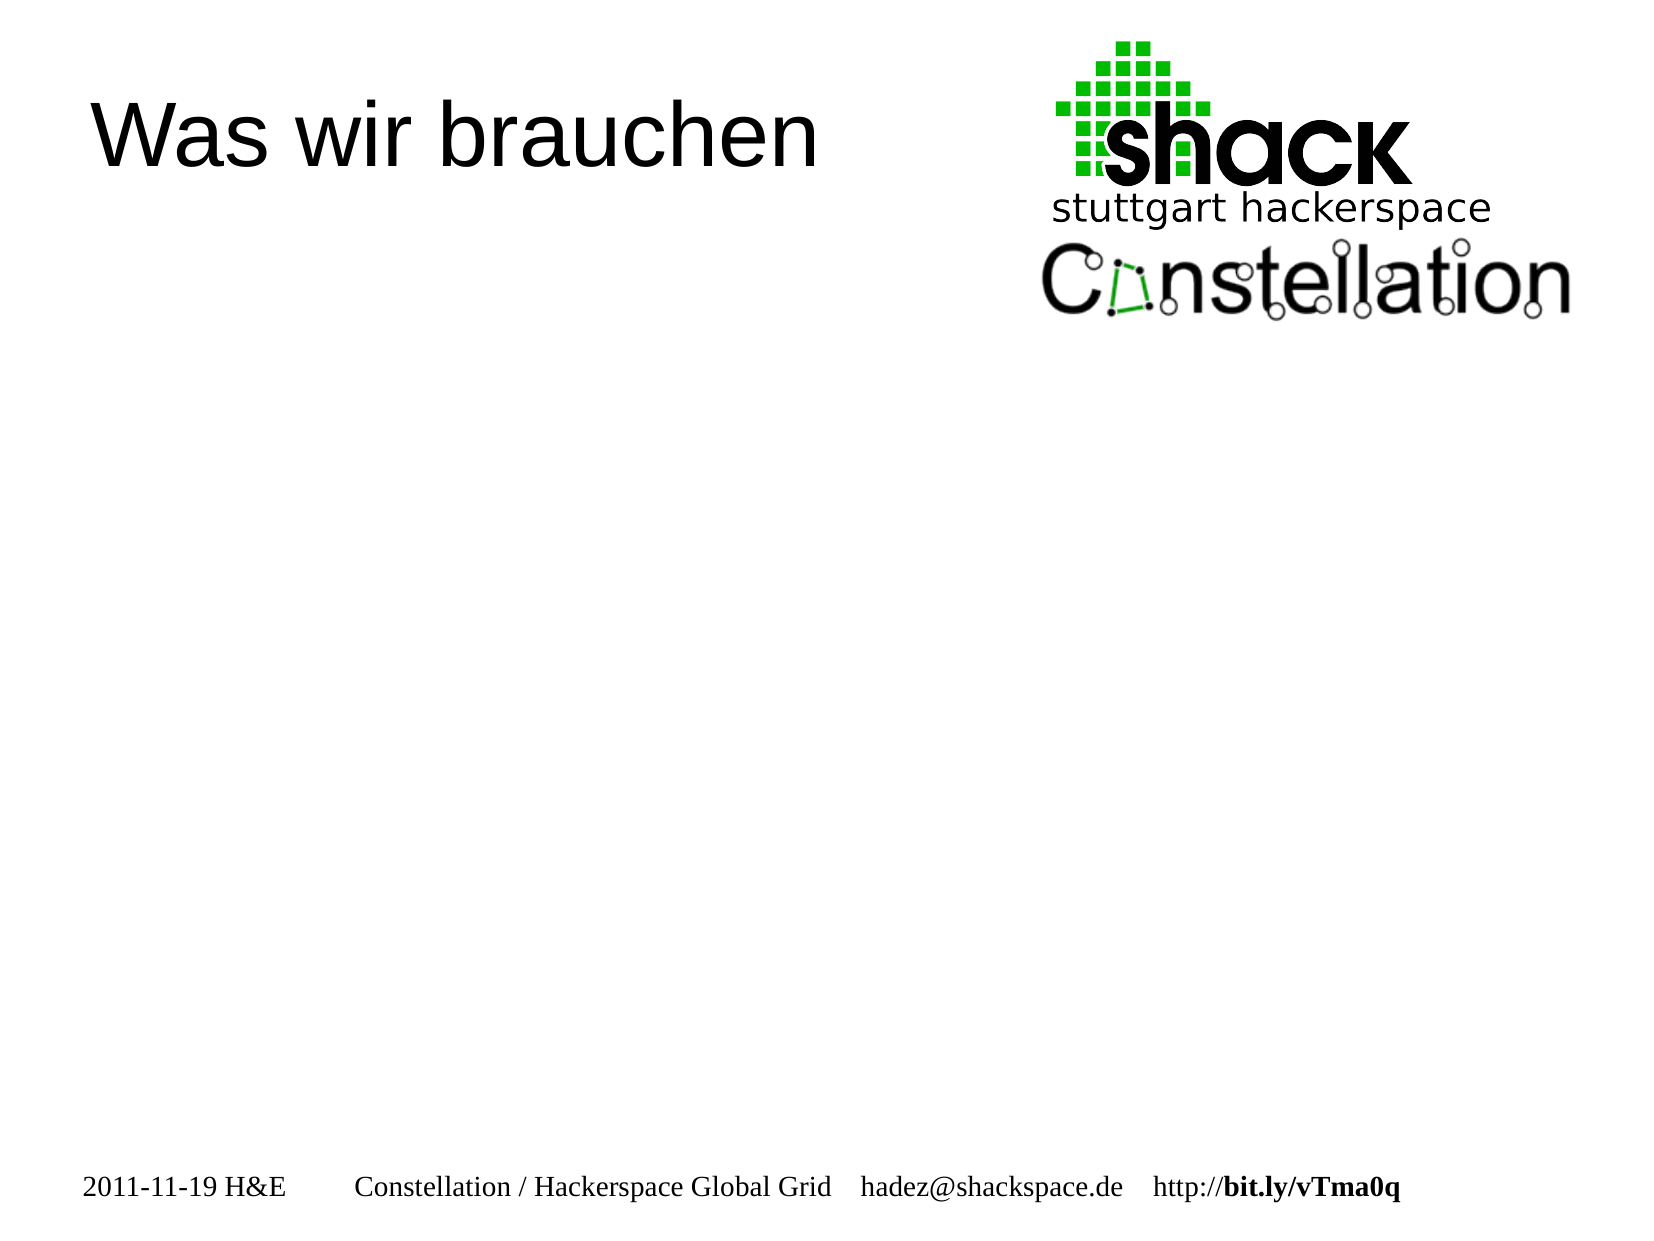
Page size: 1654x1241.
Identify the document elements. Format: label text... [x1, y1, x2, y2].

picture [1028, 34, 1586, 325]
title Was wir brauchen [90, 30, 1029, 241]
